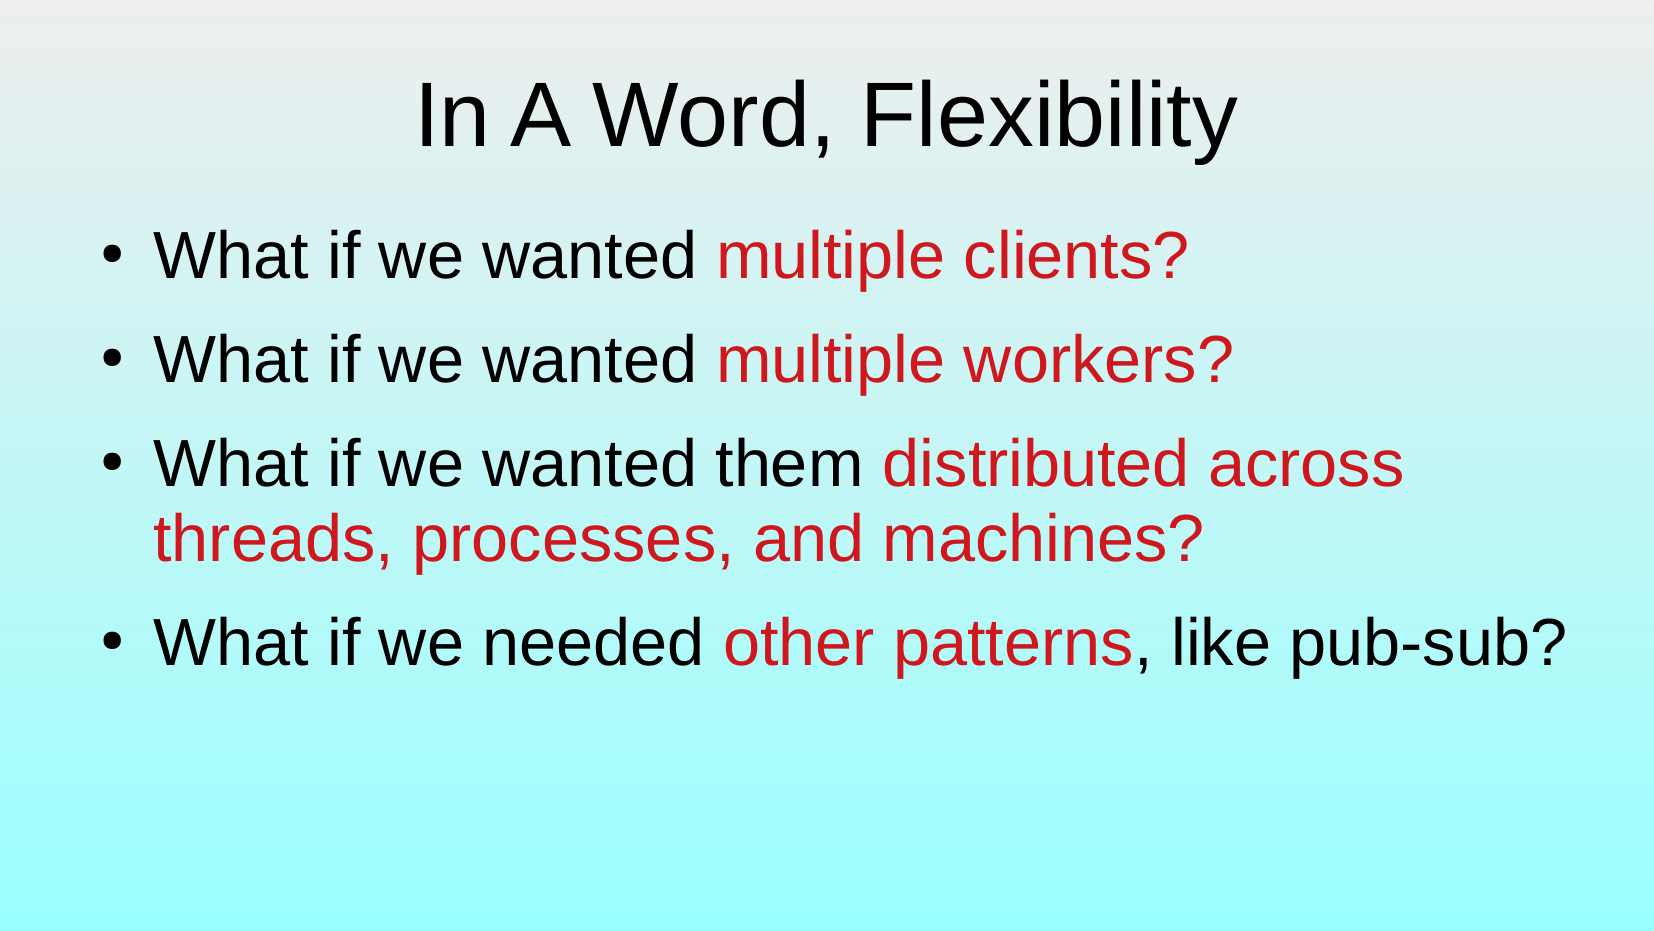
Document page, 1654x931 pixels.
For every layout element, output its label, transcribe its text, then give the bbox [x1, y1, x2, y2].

list What if we wanted multiple clients? What if we wanted multiple workers? What if we wanted them distributed across threads, processes, and machines? What if we needed other patterns, like pub-sub? [82, 217, 1571, 758]
title In A Word, Flexibility [82, 37, 1571, 193]
